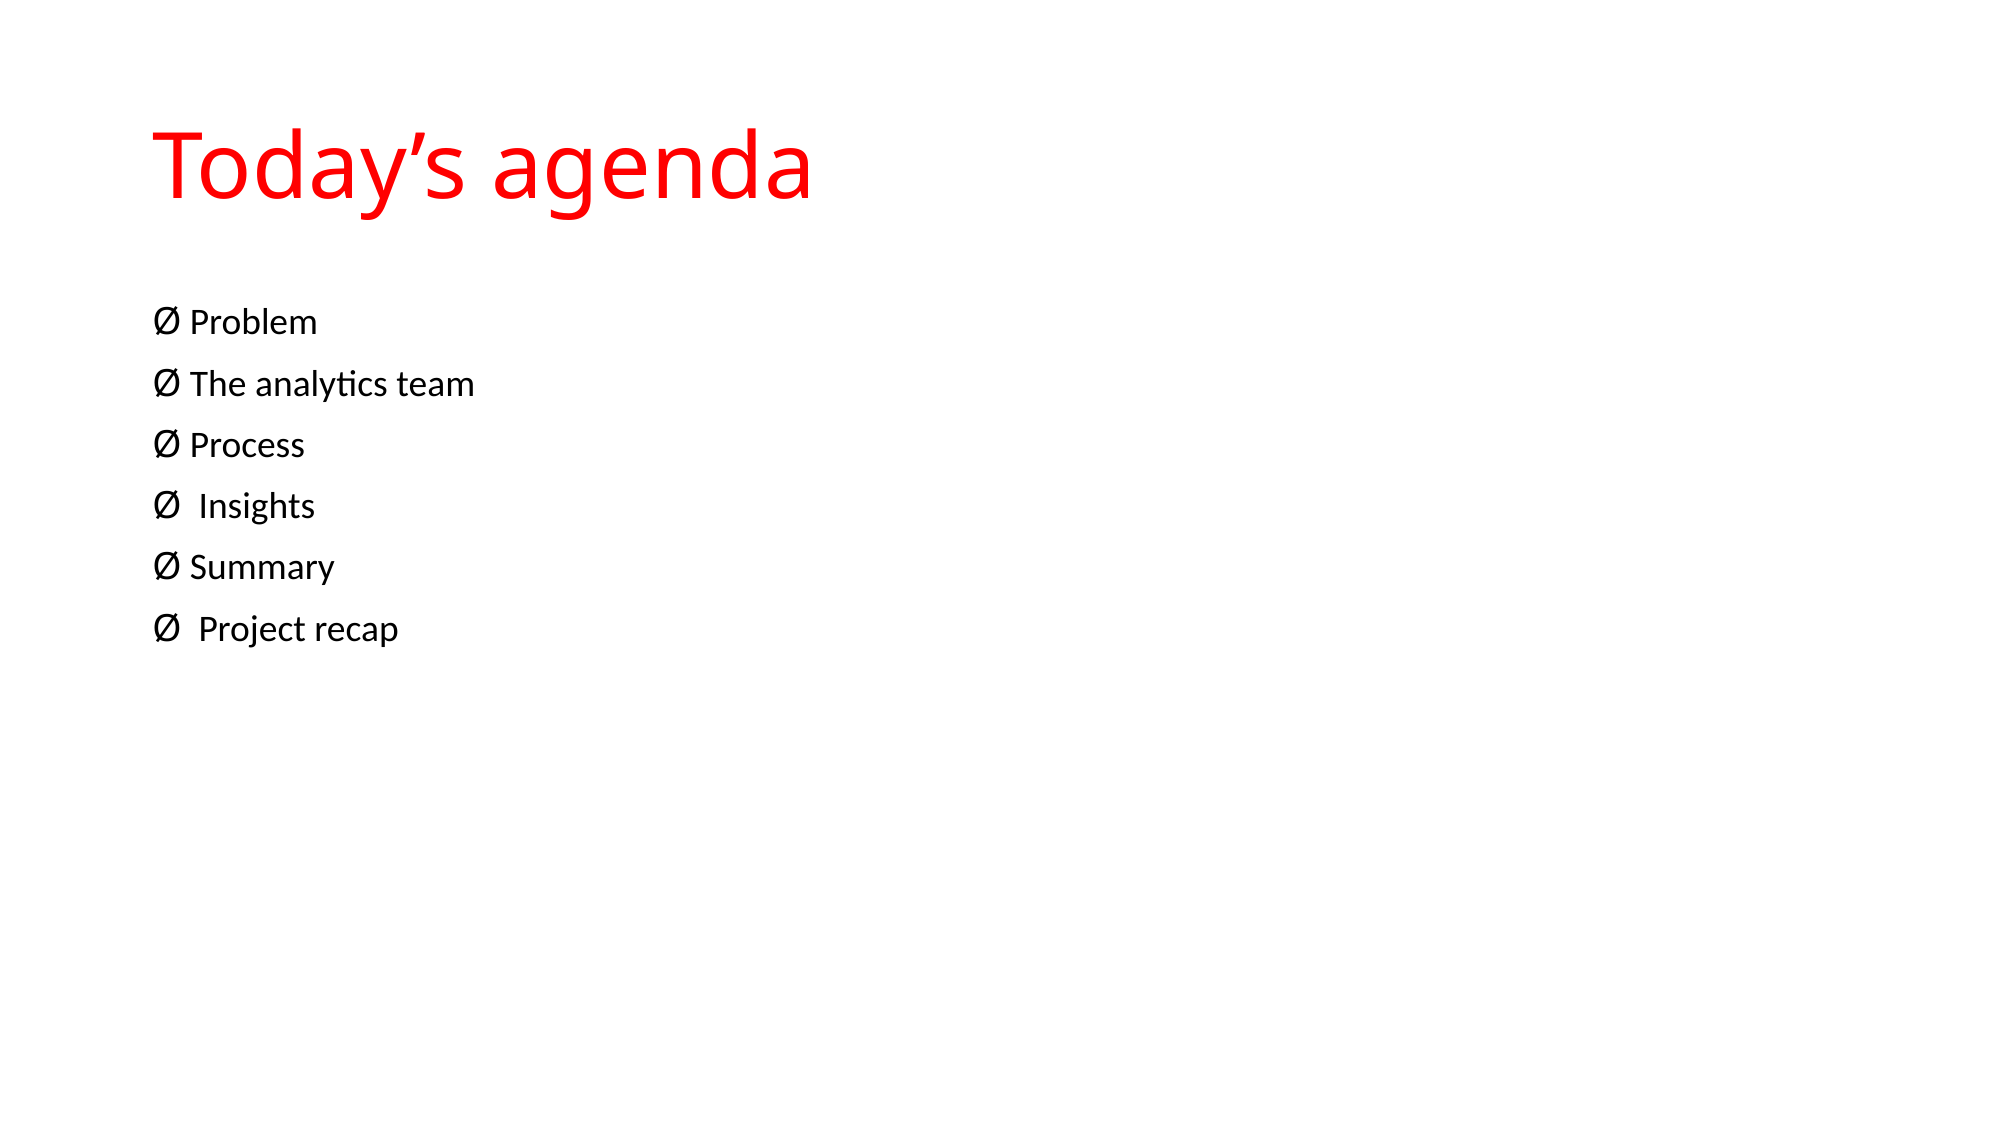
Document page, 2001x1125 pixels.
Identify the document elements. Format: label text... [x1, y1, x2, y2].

list Problem The analytics team Process Insights Summary Project recap [137, 294, 1863, 1009]
title Today’s agenda [137, 59, 1863, 278]
